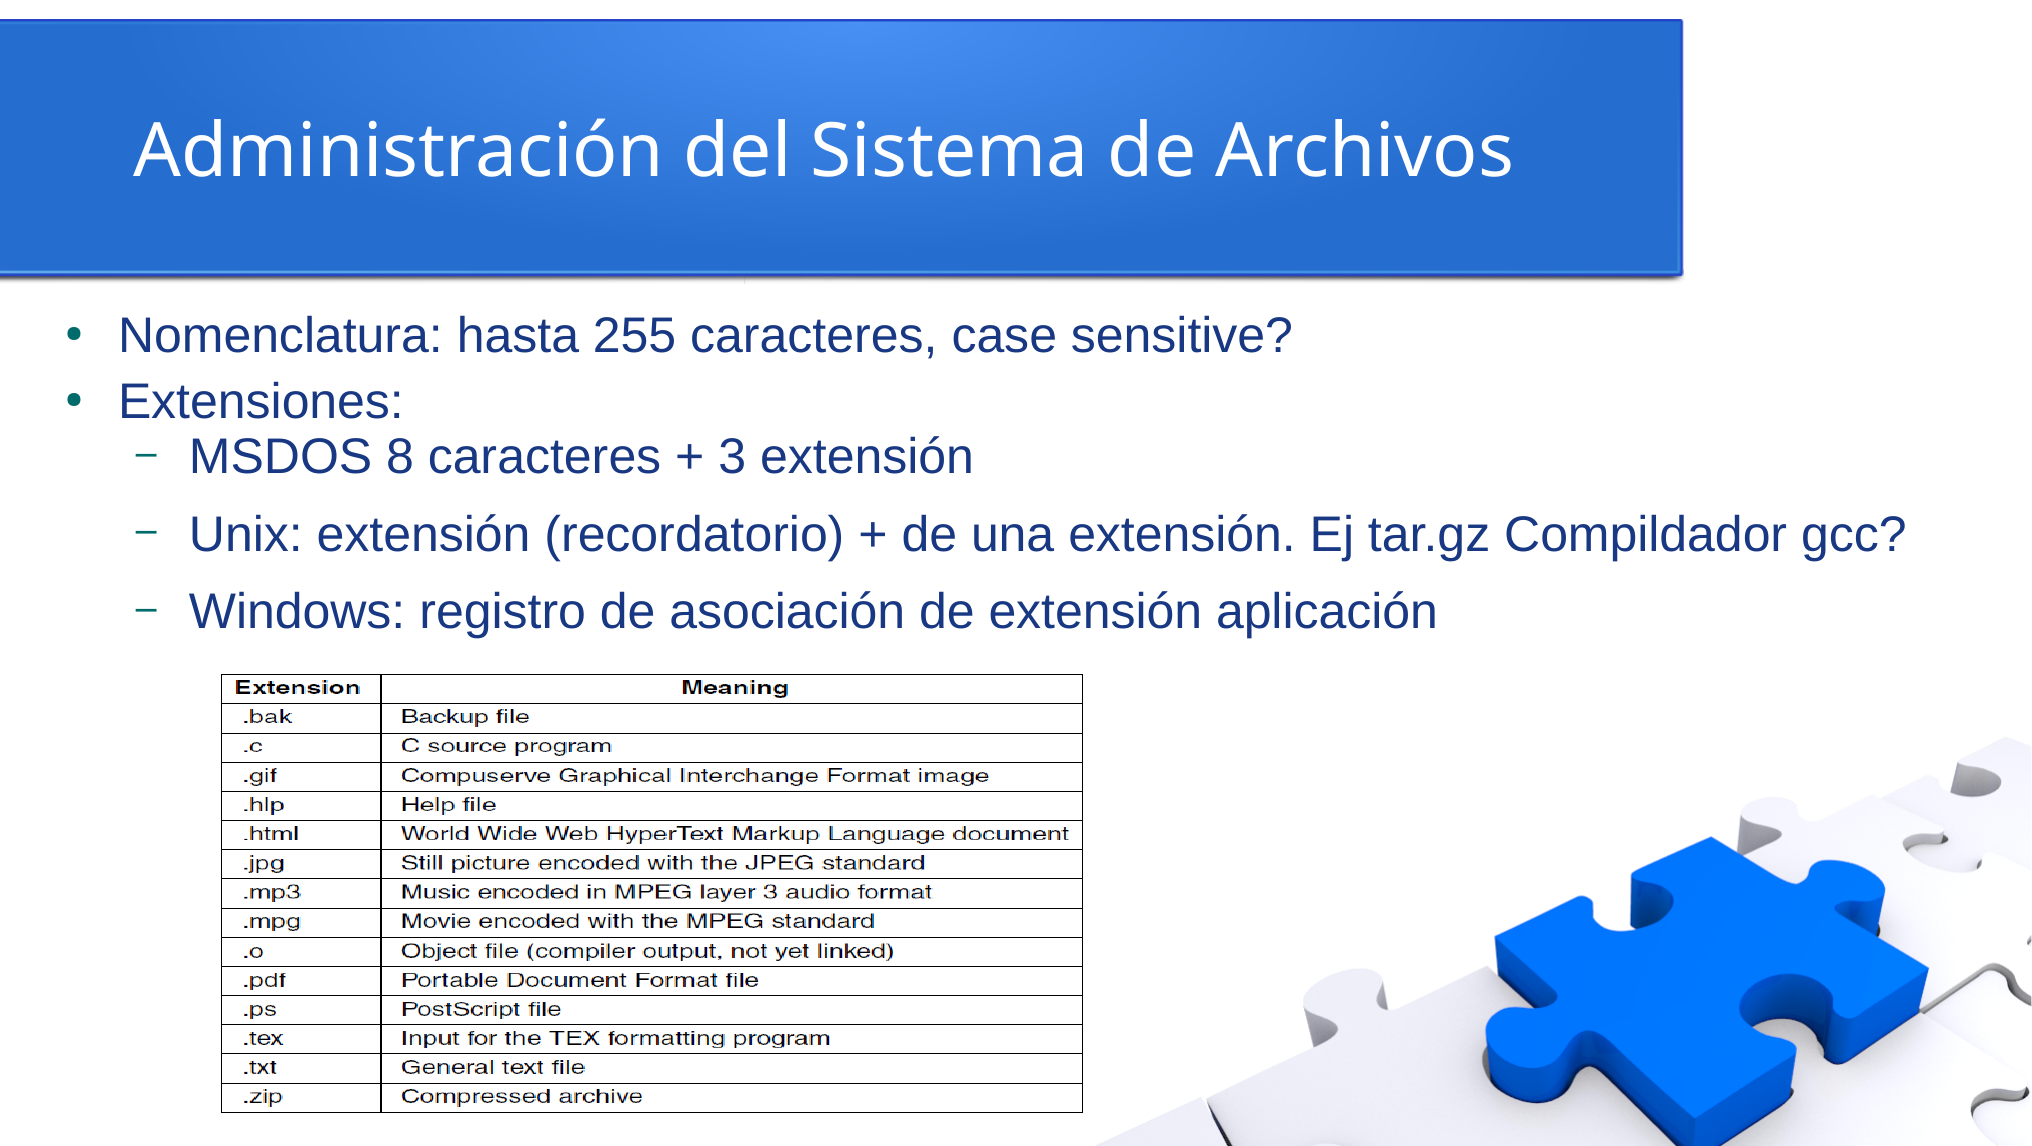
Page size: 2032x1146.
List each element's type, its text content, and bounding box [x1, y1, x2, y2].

picture [206, 661, 2032, 1146]
title Administración del Sistema de Archivos [42, 51, 1607, 243]
picture [0, 19, 1689, 284]
list Nomenclatura: hasta 255 caracteres, case sensitive? Extensiones: MSDOS 8 caracteres + 3 extensión Unix: extensión (recordatorio) + de una extensión. Ej tar.gz Compildador gcc? Windows: registro de asociación de extensión aplicación [47, 307, 2032, 1075]
